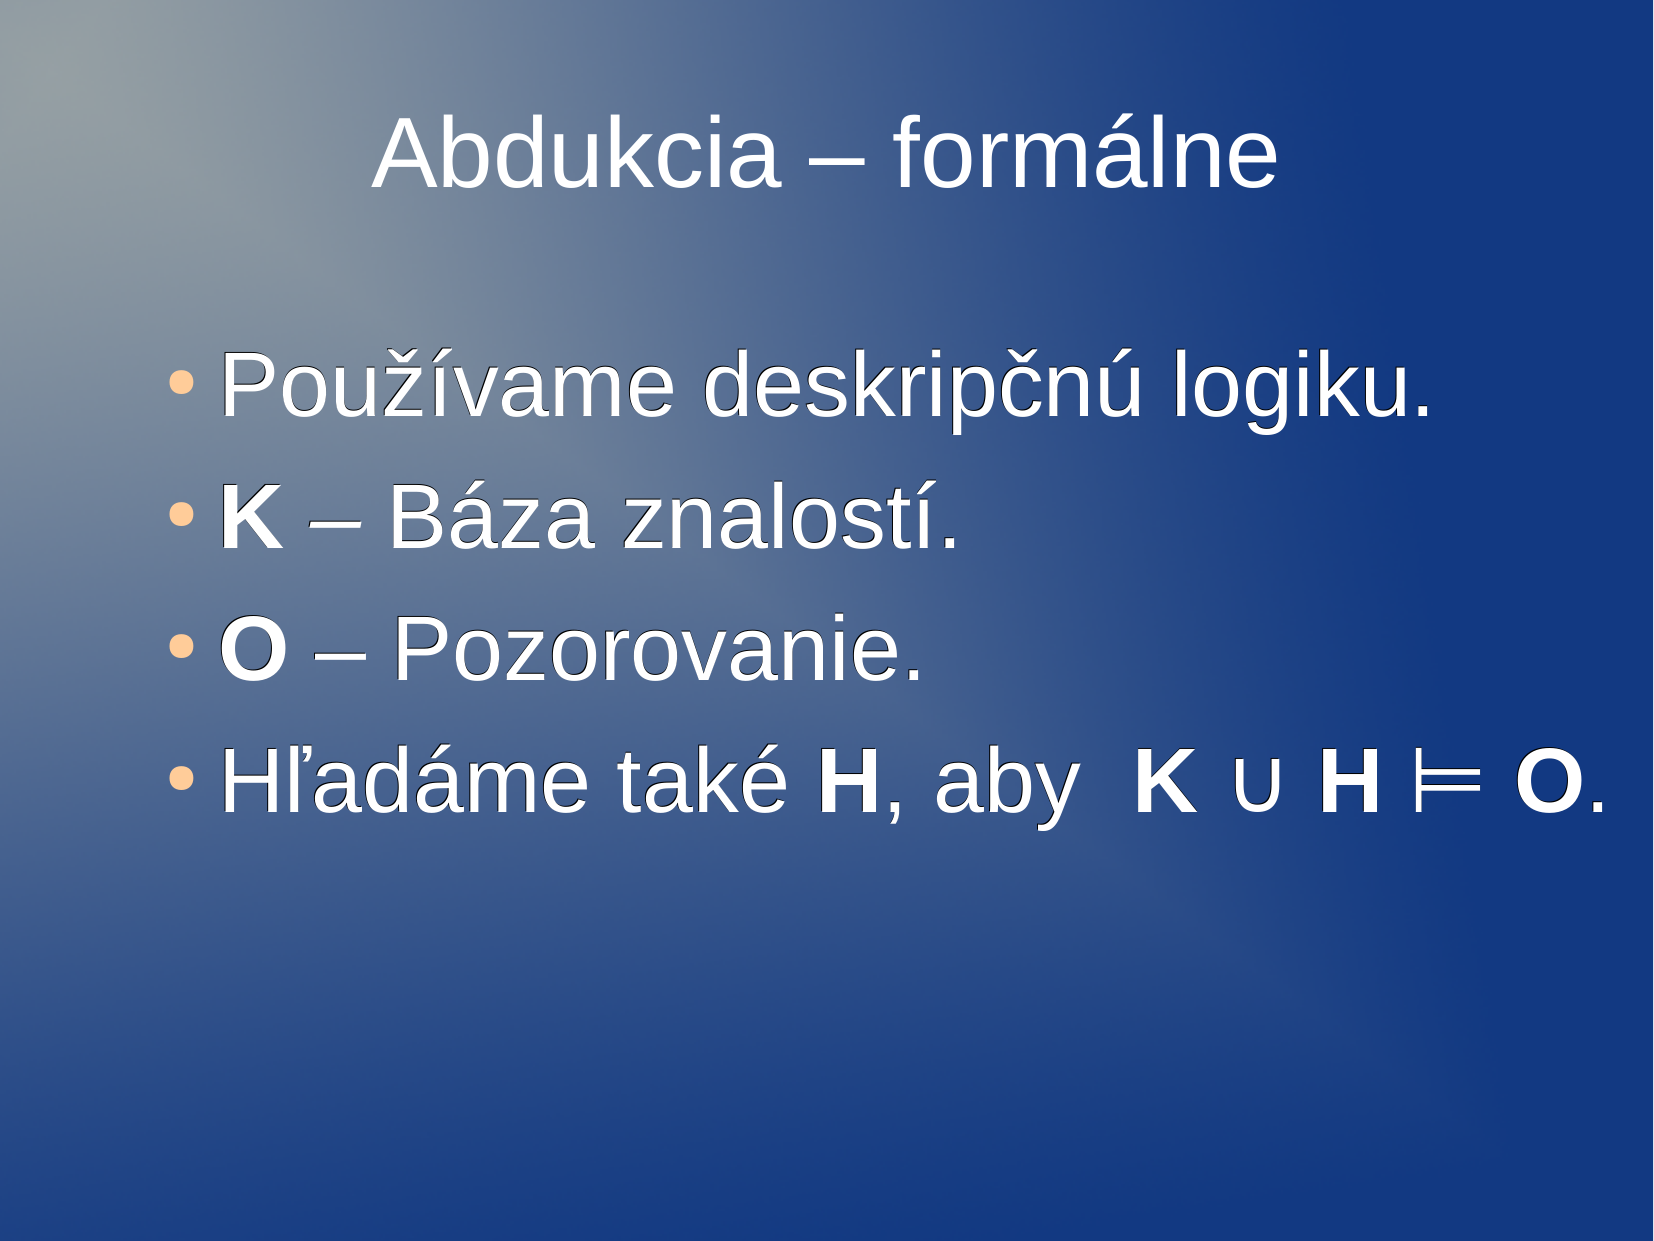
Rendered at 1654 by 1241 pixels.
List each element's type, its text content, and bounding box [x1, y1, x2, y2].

picture [0, 0, 1654, 1241]
list Používame deskripčnú logiku. K – Báza znalostí. O – Pozorovanie. Hľadáme také H, aby K ∪ H ⊨ O. [147, 333, 1636, 1152]
title Abdukcia – formálne [82, 49, 1571, 257]
